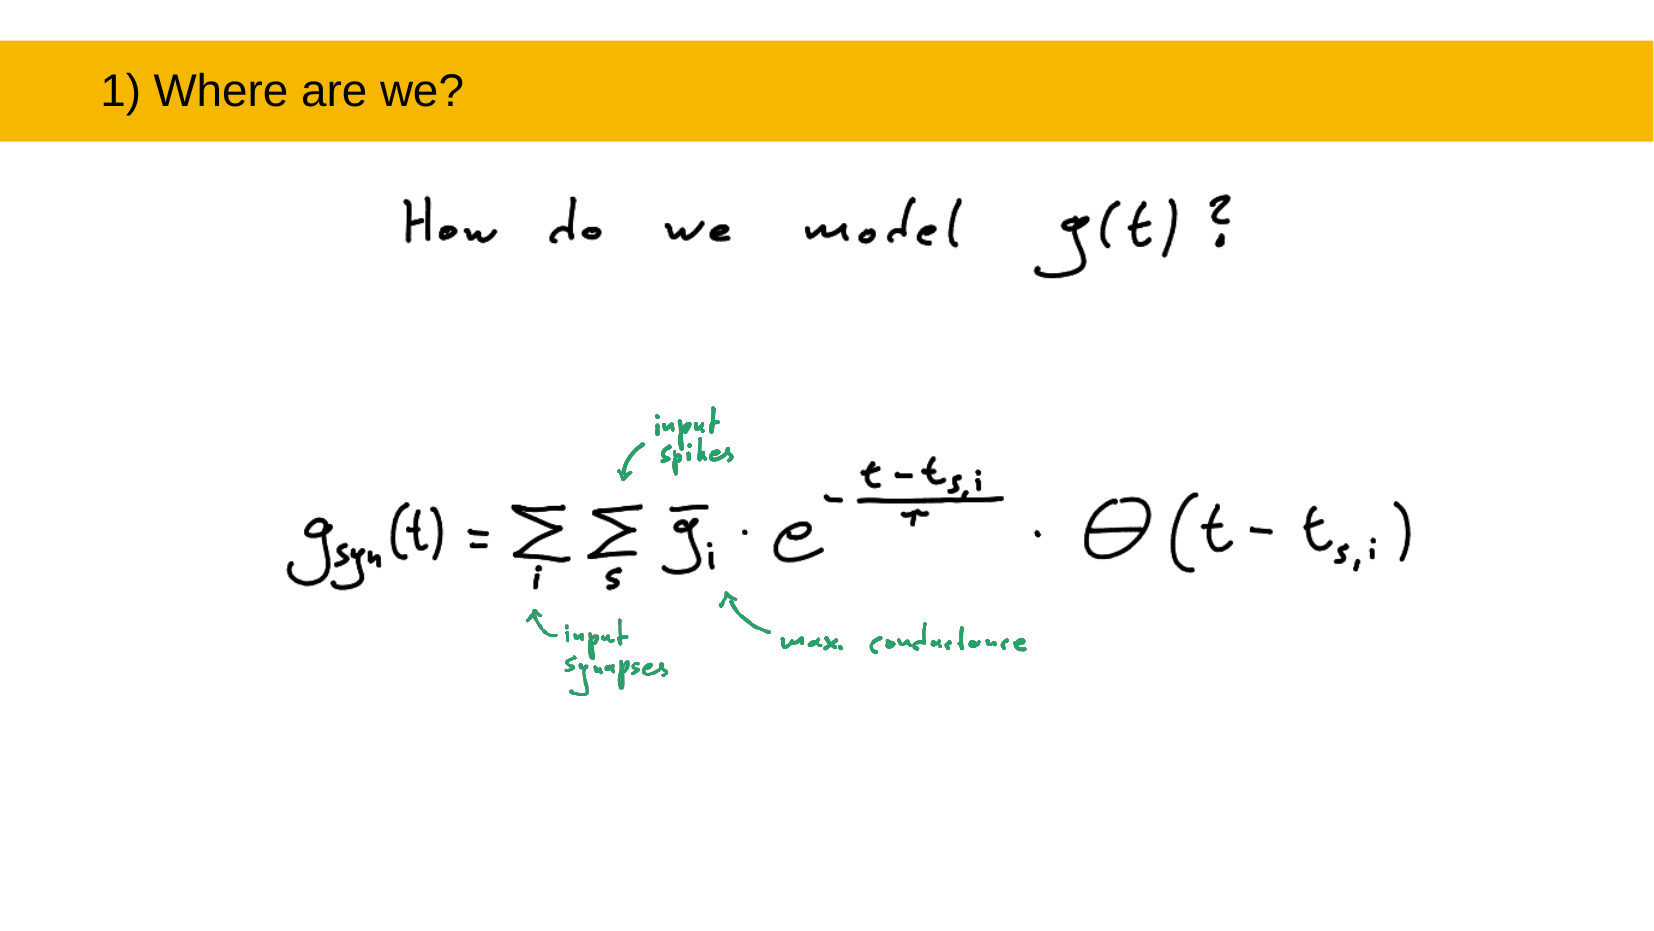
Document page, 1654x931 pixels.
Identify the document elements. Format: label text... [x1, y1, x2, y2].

text_box [0, 40, 82, 142]
text_box [975, 40, 1654, 142]
title Where are we? [82, 14, 975, 168]
picture [261, 384, 1436, 714]
picture [377, 167, 1257, 307]
